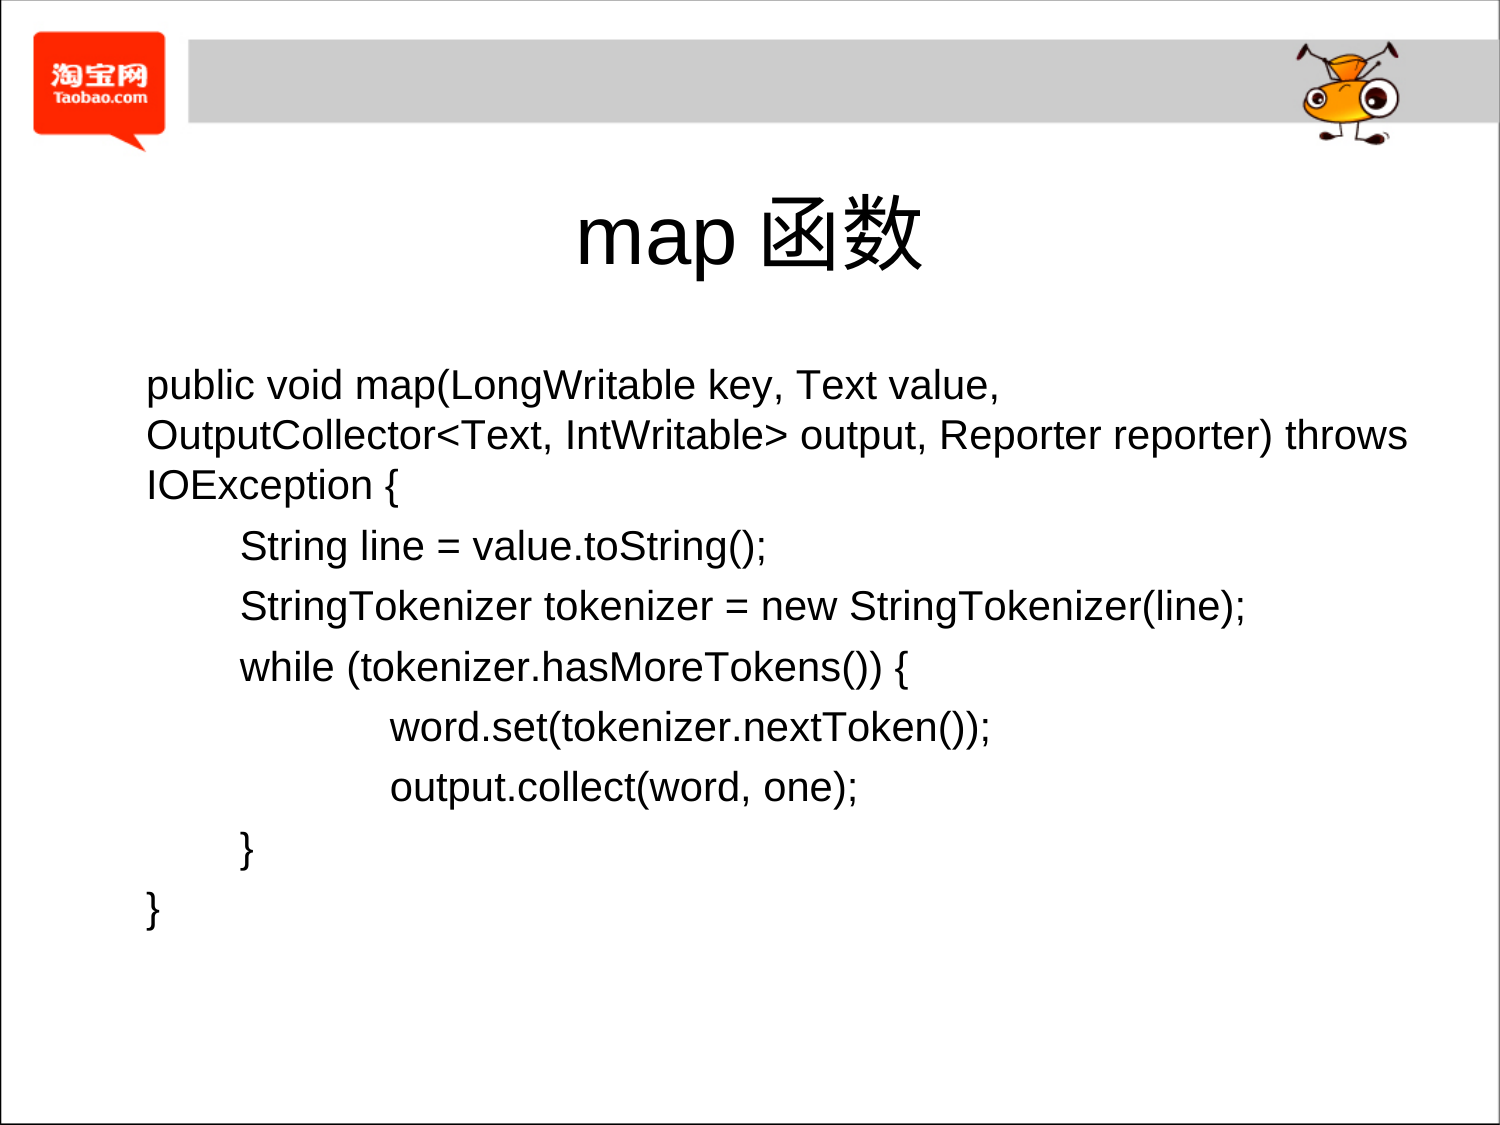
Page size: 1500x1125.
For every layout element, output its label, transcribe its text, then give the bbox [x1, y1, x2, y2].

list public void map(LongWritable key, Text value, OutputCollector<Text, IntWritable> output, Reporter reporter) throws IOException { String line = value.toString(); StringTokenizer tokenizer = new StringTokenizer(line); while (tokenizer.hasMoreTokens()) { word.set(tokenizer.nextToken()); output.collect(word, one); } } [75, 350, 1426, 1006]
title map函数 [75, 137, 1426, 325]
picture [0, 0, 1500, 1125]
